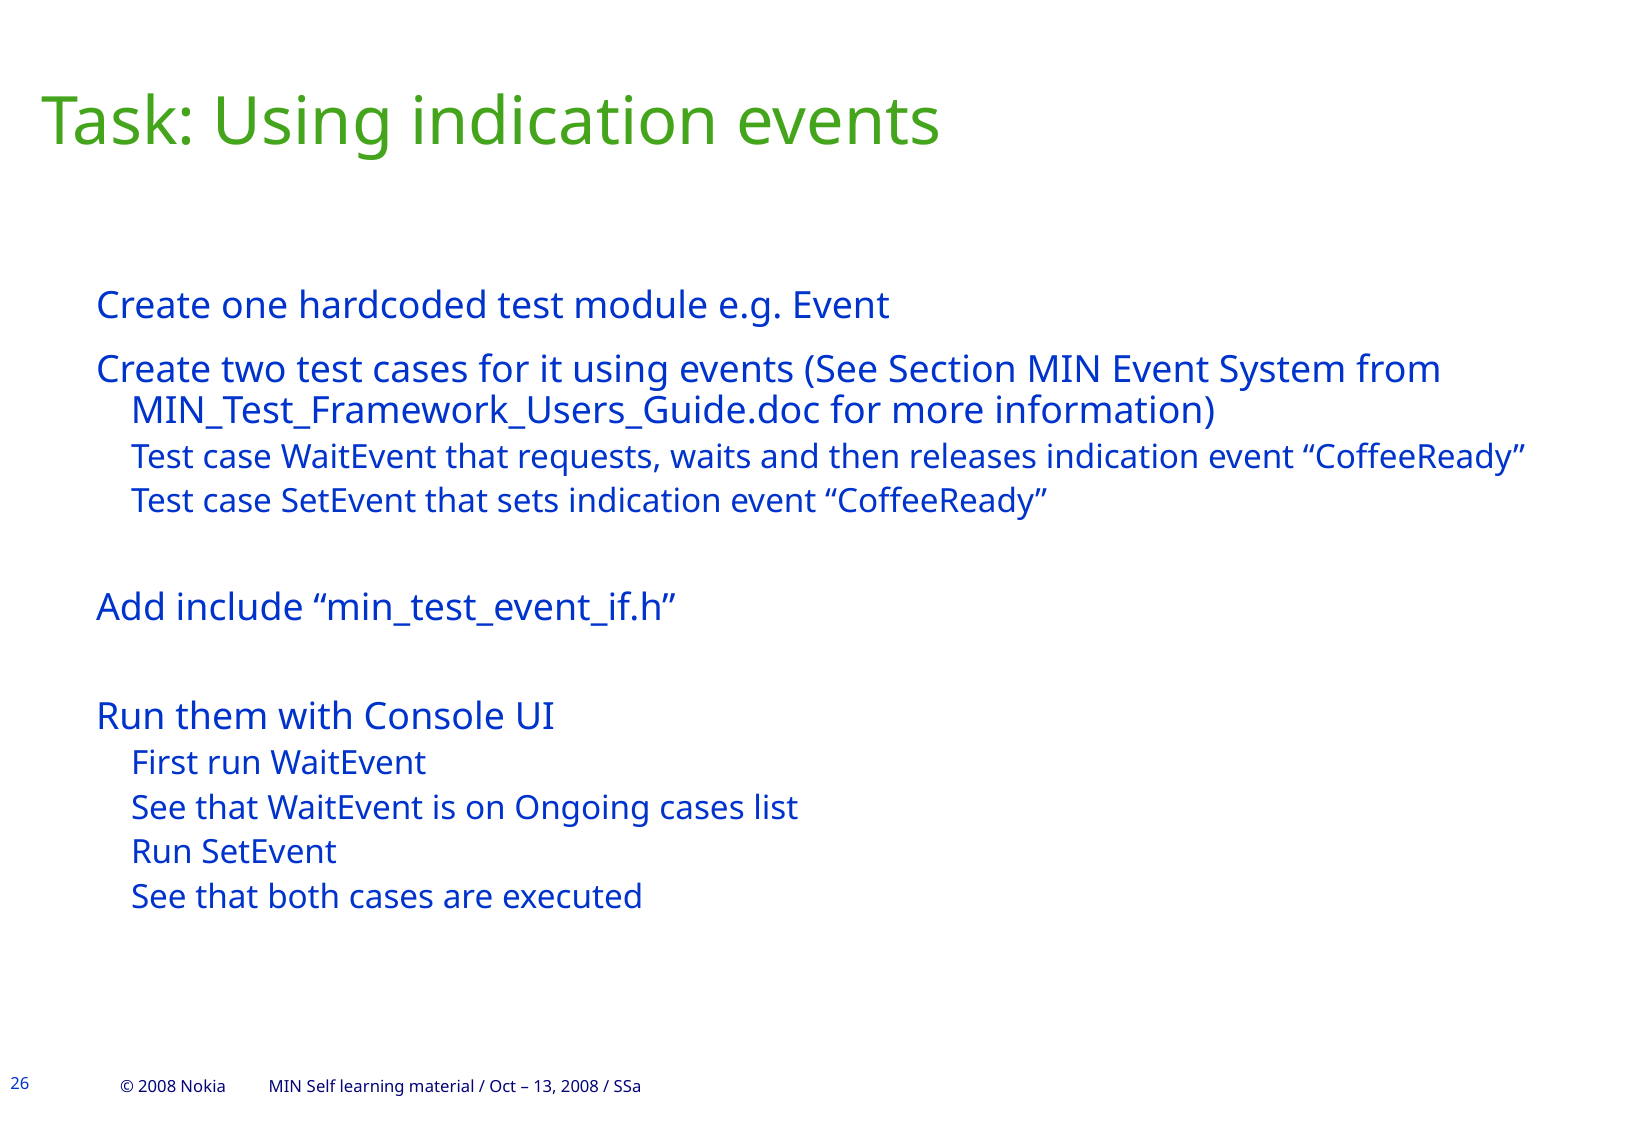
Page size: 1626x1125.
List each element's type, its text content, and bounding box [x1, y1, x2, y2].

list Create one hardcoded test module e.g. Event Create two test cases for it using events (See Section MIN Event System from MIN_Test_Framework_Users_Guide.doc for more information) Test case WaitEvent that requests, waits and then releases indication event “CoffeeReady” Test case SetEvent that sets indication event “CoffeeReady” Add include “min_test_event_if.h” Run them with Console UI First run WaitEvent See that WaitEvent is on Ongoing cases list Run SetEvent See that both cases are executed [81, 277, 1544, 981]
title Task: Using indication events [41, 70, 1504, 174]
